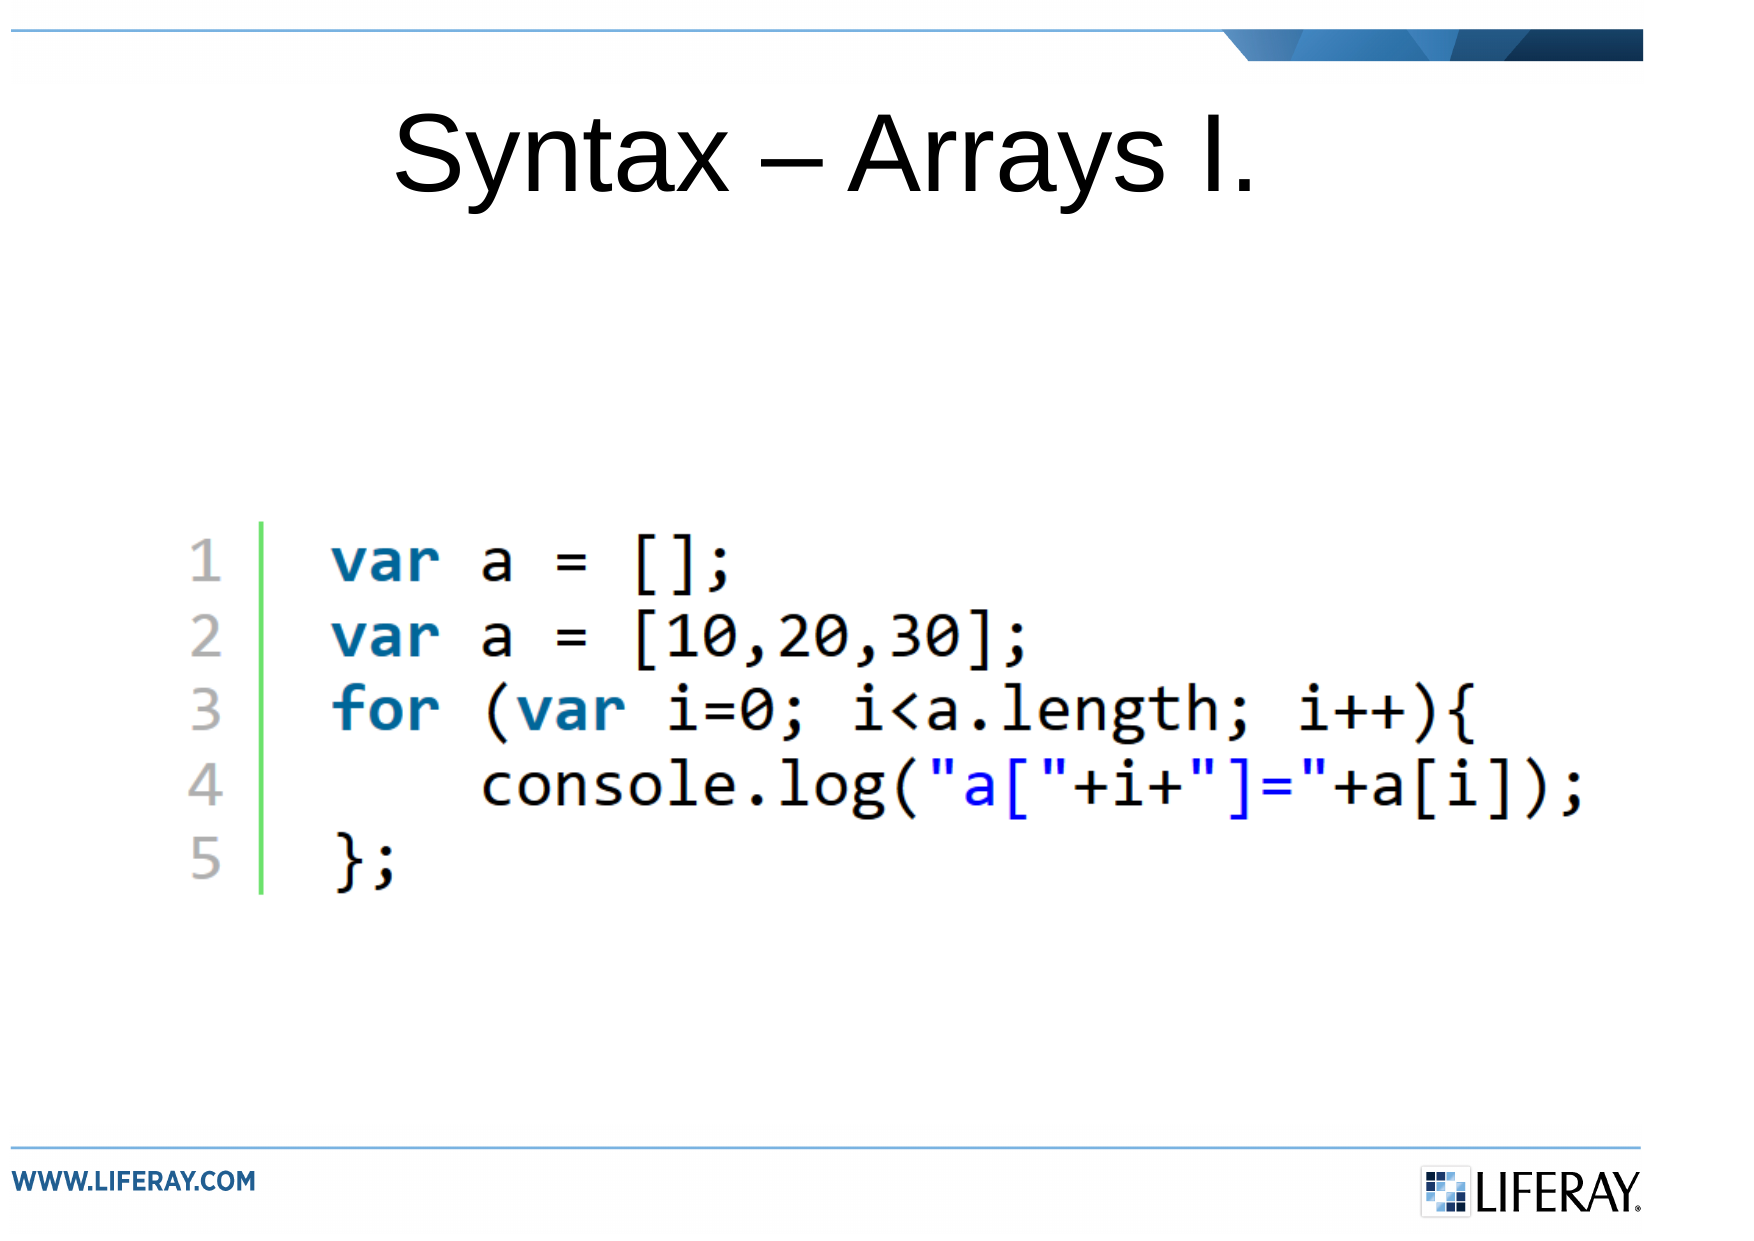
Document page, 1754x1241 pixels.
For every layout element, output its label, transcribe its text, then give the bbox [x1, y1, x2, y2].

picture [170, 503, 1597, 917]
picture [9, 1124, 1642, 1234]
picture [11, 0, 1644, 84]
title Syntax – Arrays I. [82, 49, 1571, 257]
